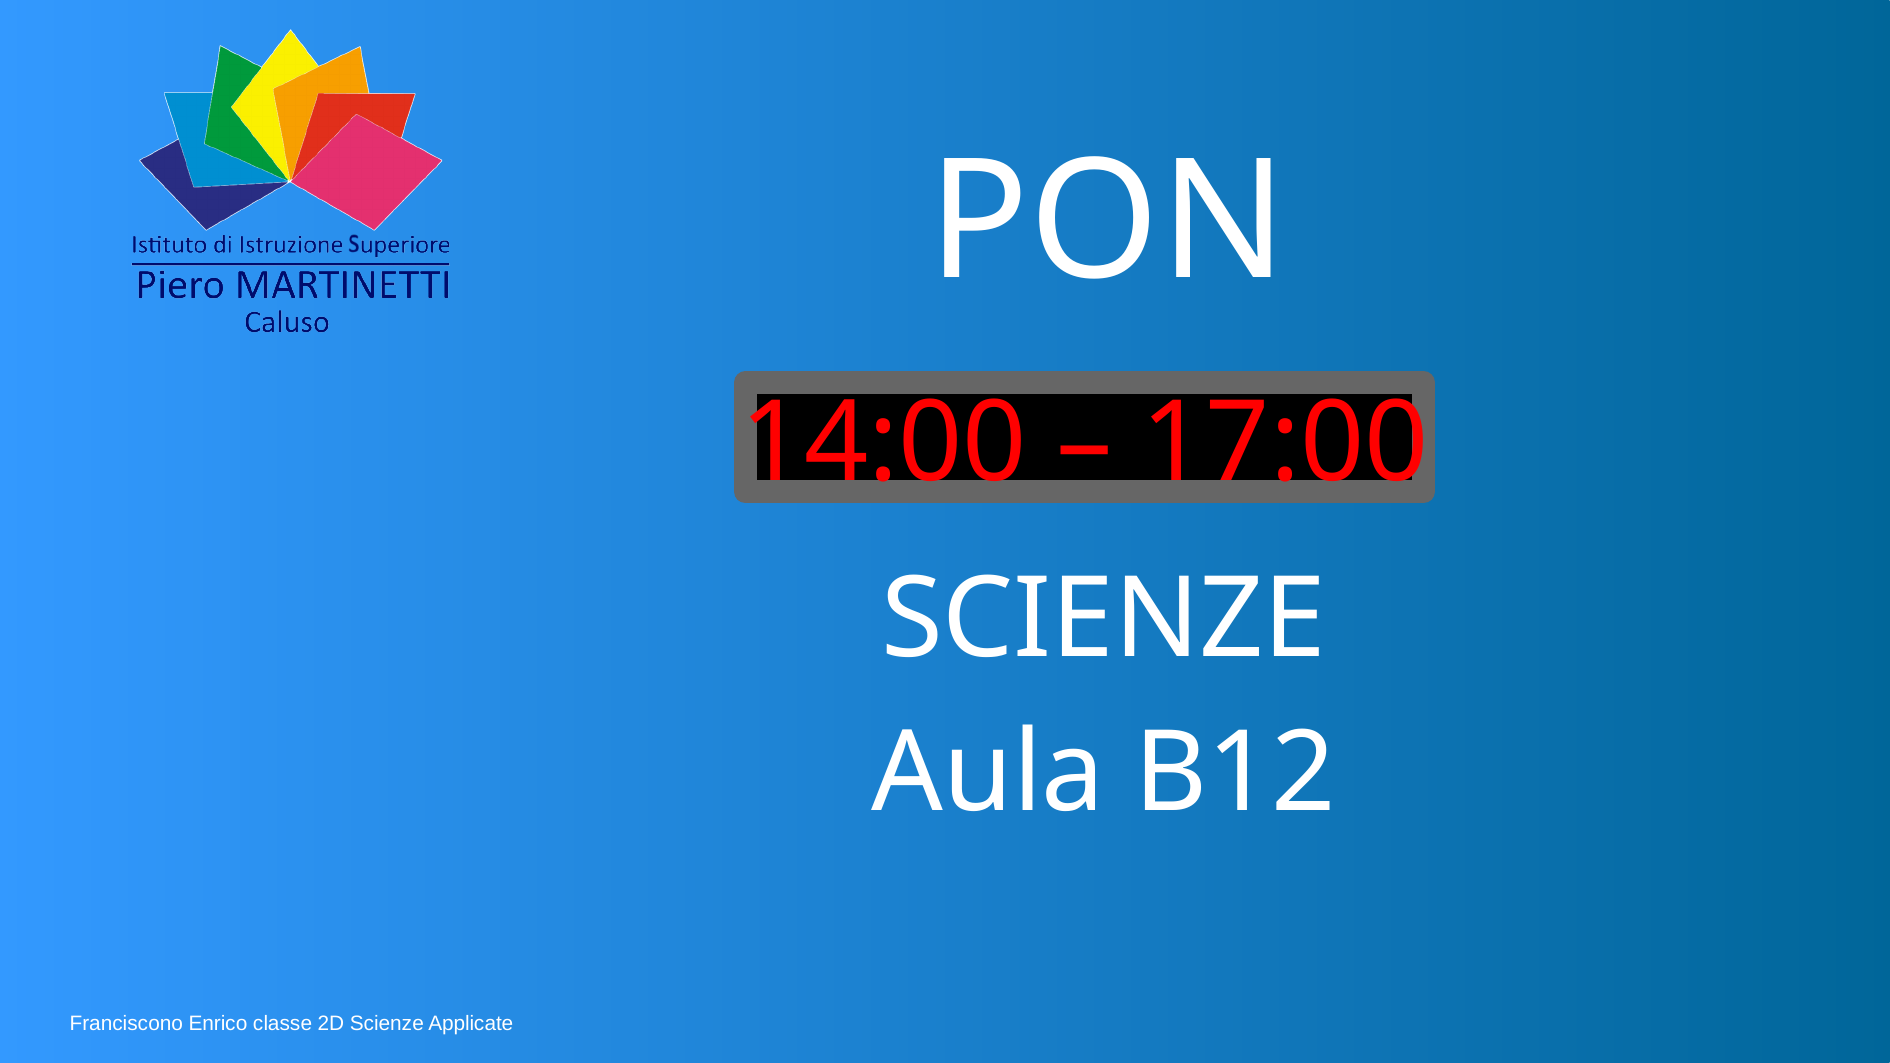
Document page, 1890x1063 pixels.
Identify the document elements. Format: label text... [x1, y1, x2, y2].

picture [0, 23, 591, 355]
text_box SCIENZE Aula B12 [356, 529, 1852, 1063]
text_box PON [591, 91, 1790, 338]
text_box 14:00 – 17:00 [745, 382, 1424, 492]
text_box Franciscono Enrico classe 2D Scienze Applicate [54, 1004, 628, 1063]
